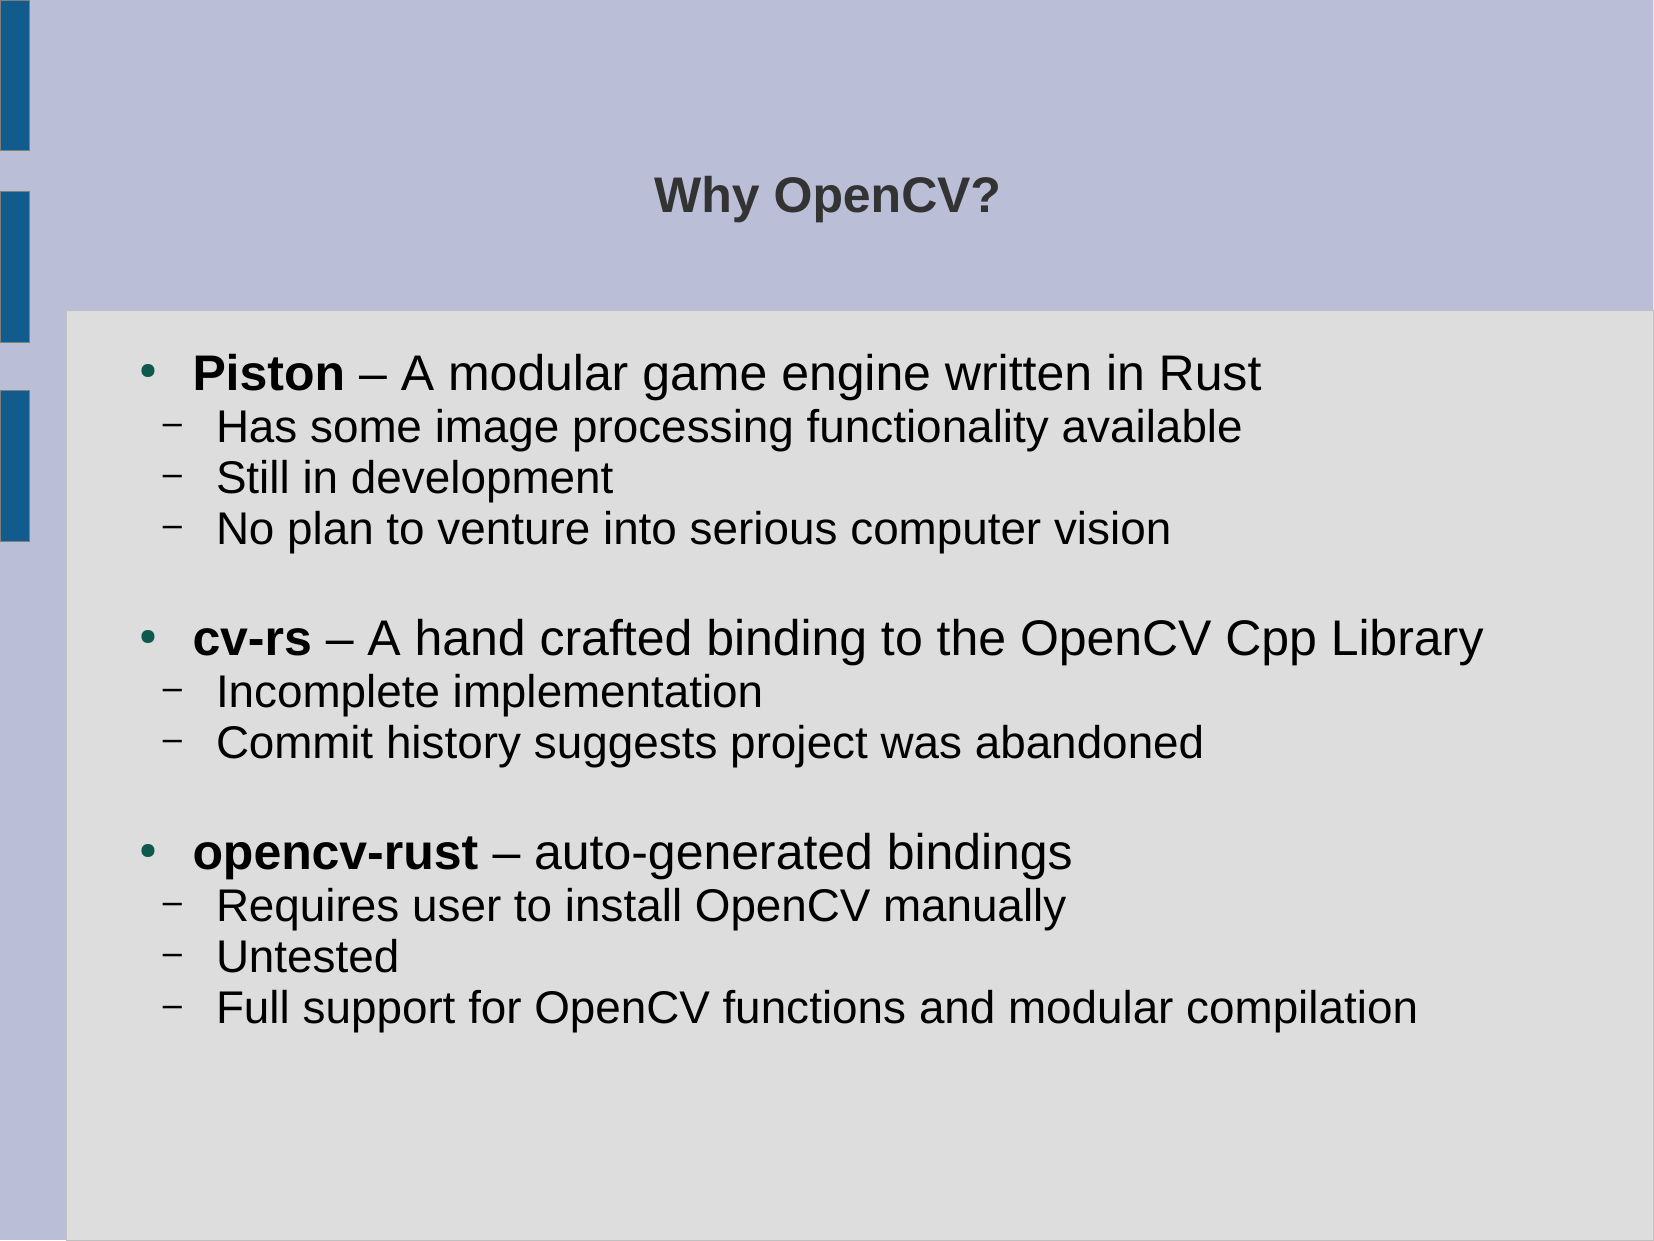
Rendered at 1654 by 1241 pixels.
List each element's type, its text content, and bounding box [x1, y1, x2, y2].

list Piston – A modular game engine written in Rust Has some image processing functionality available Still in development No plan to venture into serious computer vision cv-rs – A hand crafted binding to the OpenCV Cpp Library Incomplete implementation Commit history suggests project was abandoned opencv-rust – auto-generated bindings Requires user to install OpenCV manually Untested Full support for OpenCV functions and modular compilation [121, 344, 1534, 1127]
title Why OpenCV? [121, 91, 1534, 299]
